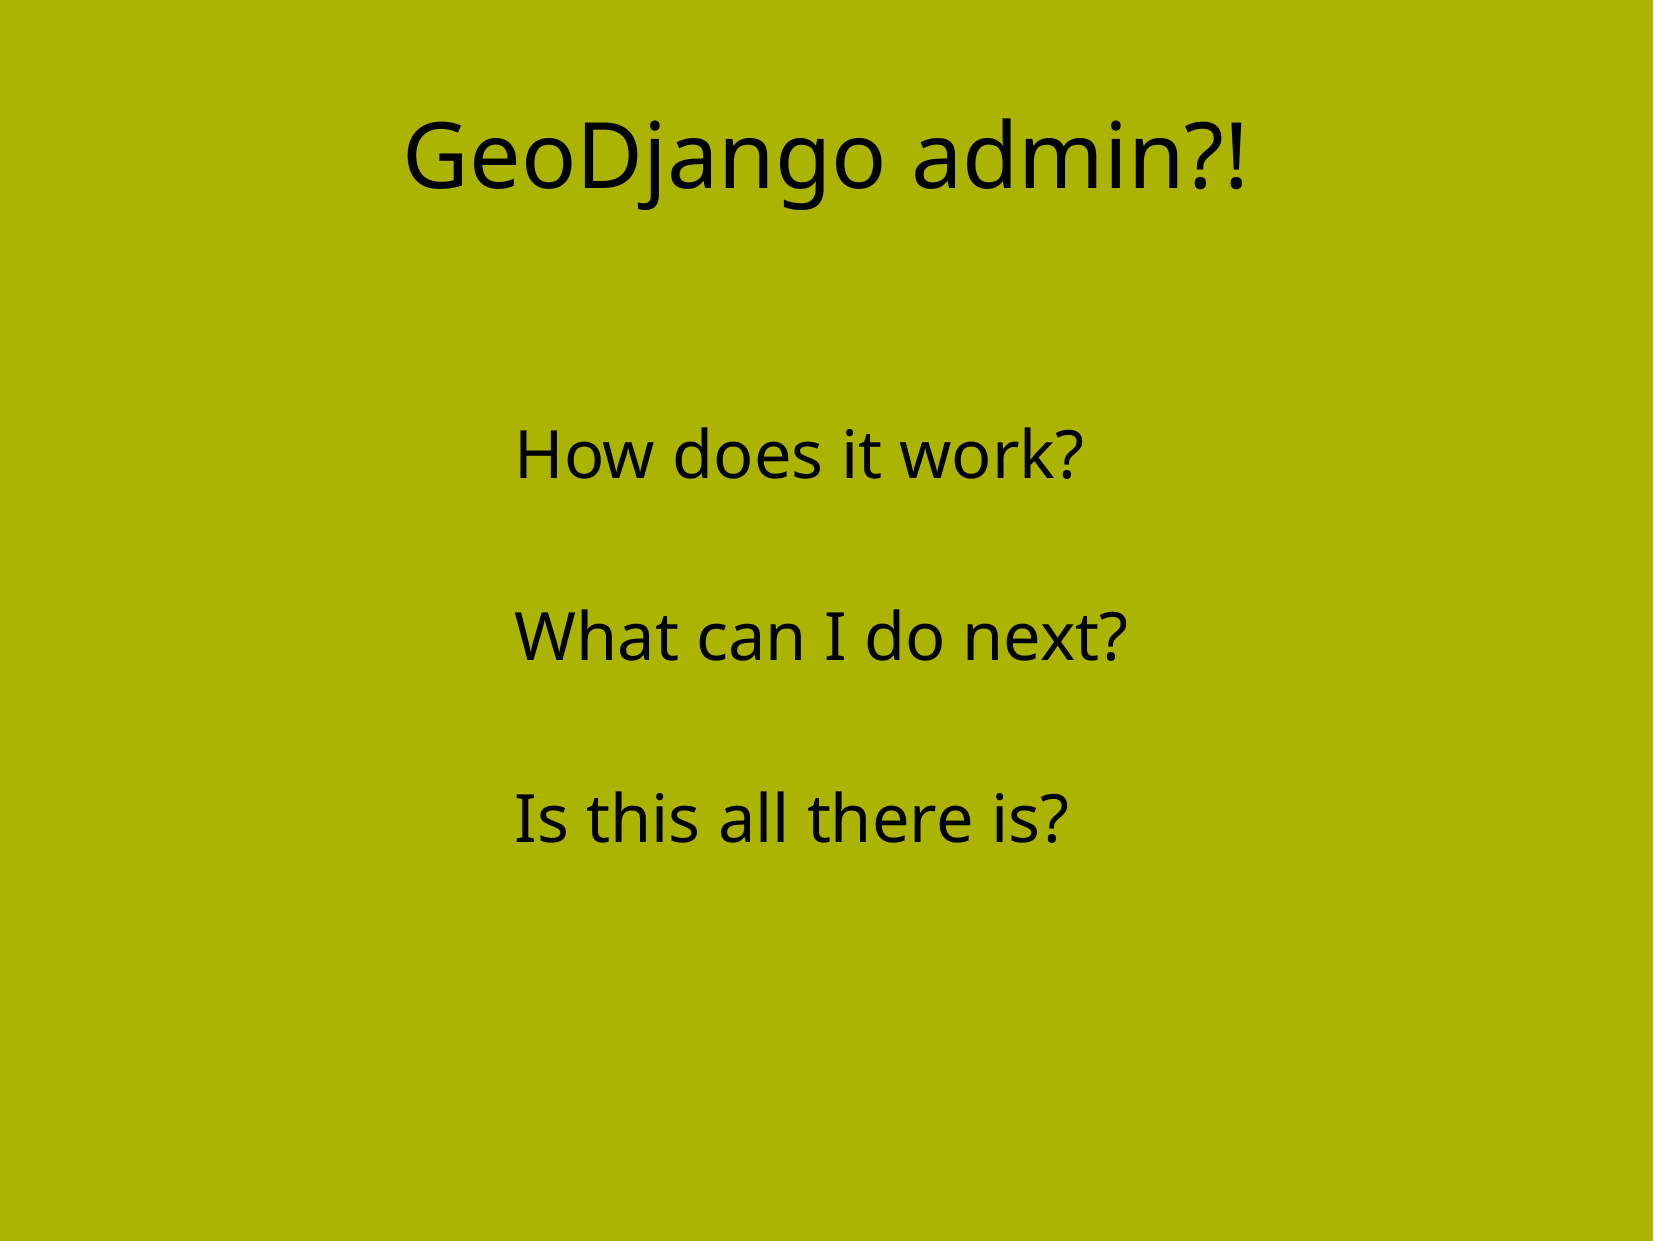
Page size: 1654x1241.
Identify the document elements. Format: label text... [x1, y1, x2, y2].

text_box How does it work? What can I do next? Is this all there is? [499, 400, 1154, 841]
title GeoDjango admin?! [82, 56, 1571, 250]
